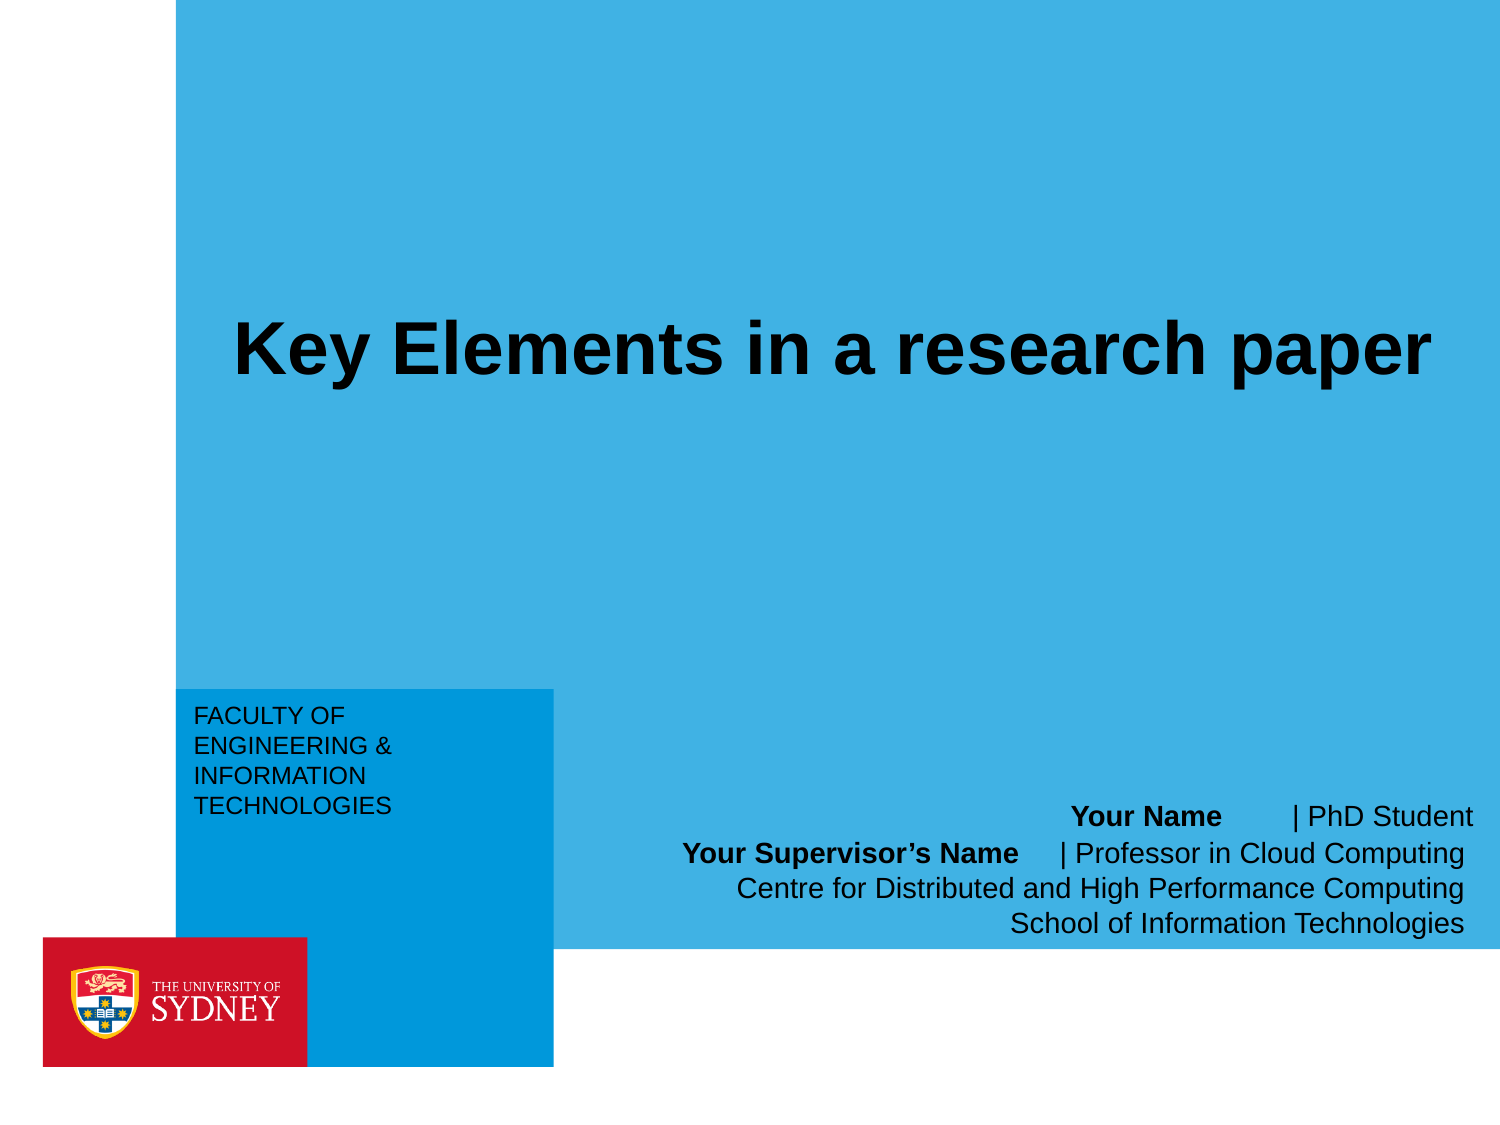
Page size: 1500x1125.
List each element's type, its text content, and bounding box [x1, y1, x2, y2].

picture [71, 966, 280, 1039]
text_box Centre for Distributed and High Performance Computing School of Information Technologies [560, 869, 1474, 917]
text_box Your Supervisor’s Name | Professor in Cloud Computing [560, 832, 1474, 869]
title Key Elements in a research paper [218, 221, 1463, 399]
text_box Your Name | PhD Student [560, 785, 1474, 832]
